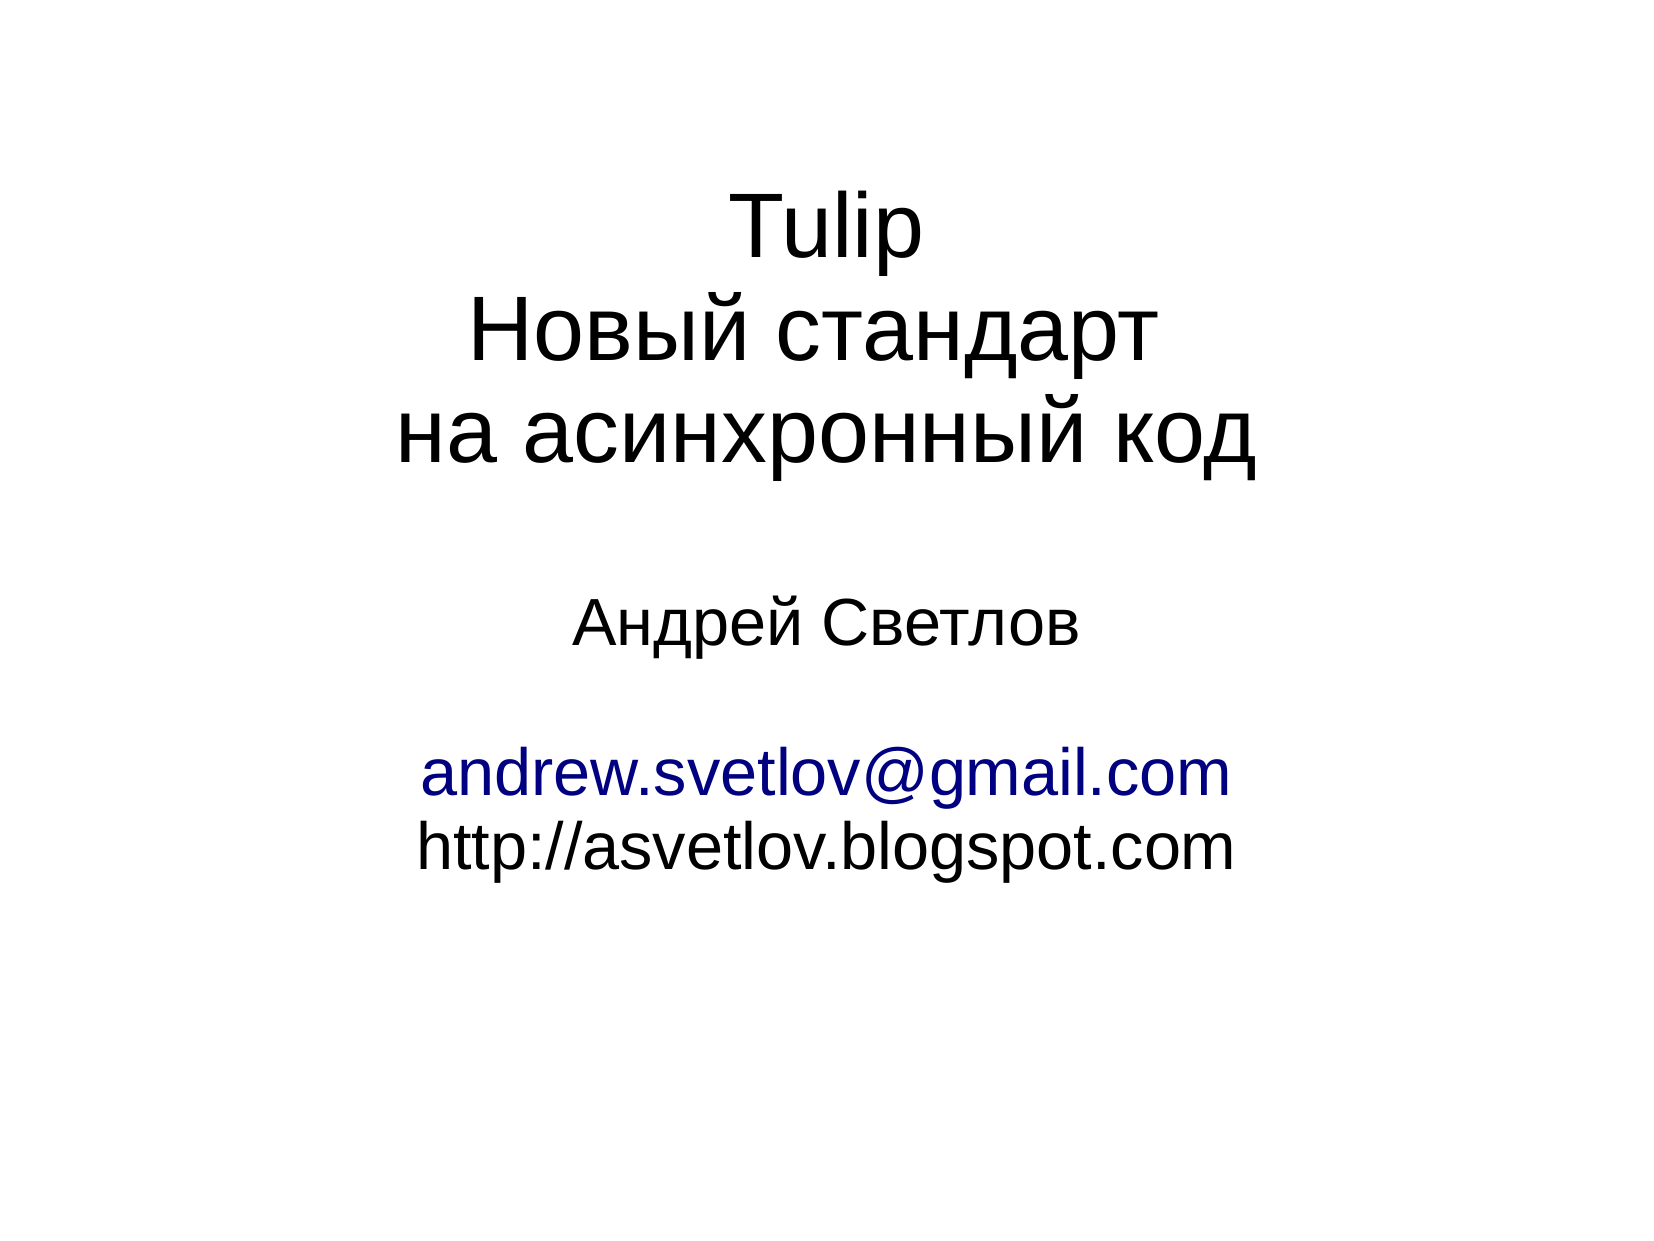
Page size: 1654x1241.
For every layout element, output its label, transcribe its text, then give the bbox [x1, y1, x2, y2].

subtitle Tulip Новый стандарт на асинхронный код Андрей Светлов andrew.svetlov@gmail.com http://asvetlov.blogspot.com [82, 49, 1571, 1010]
